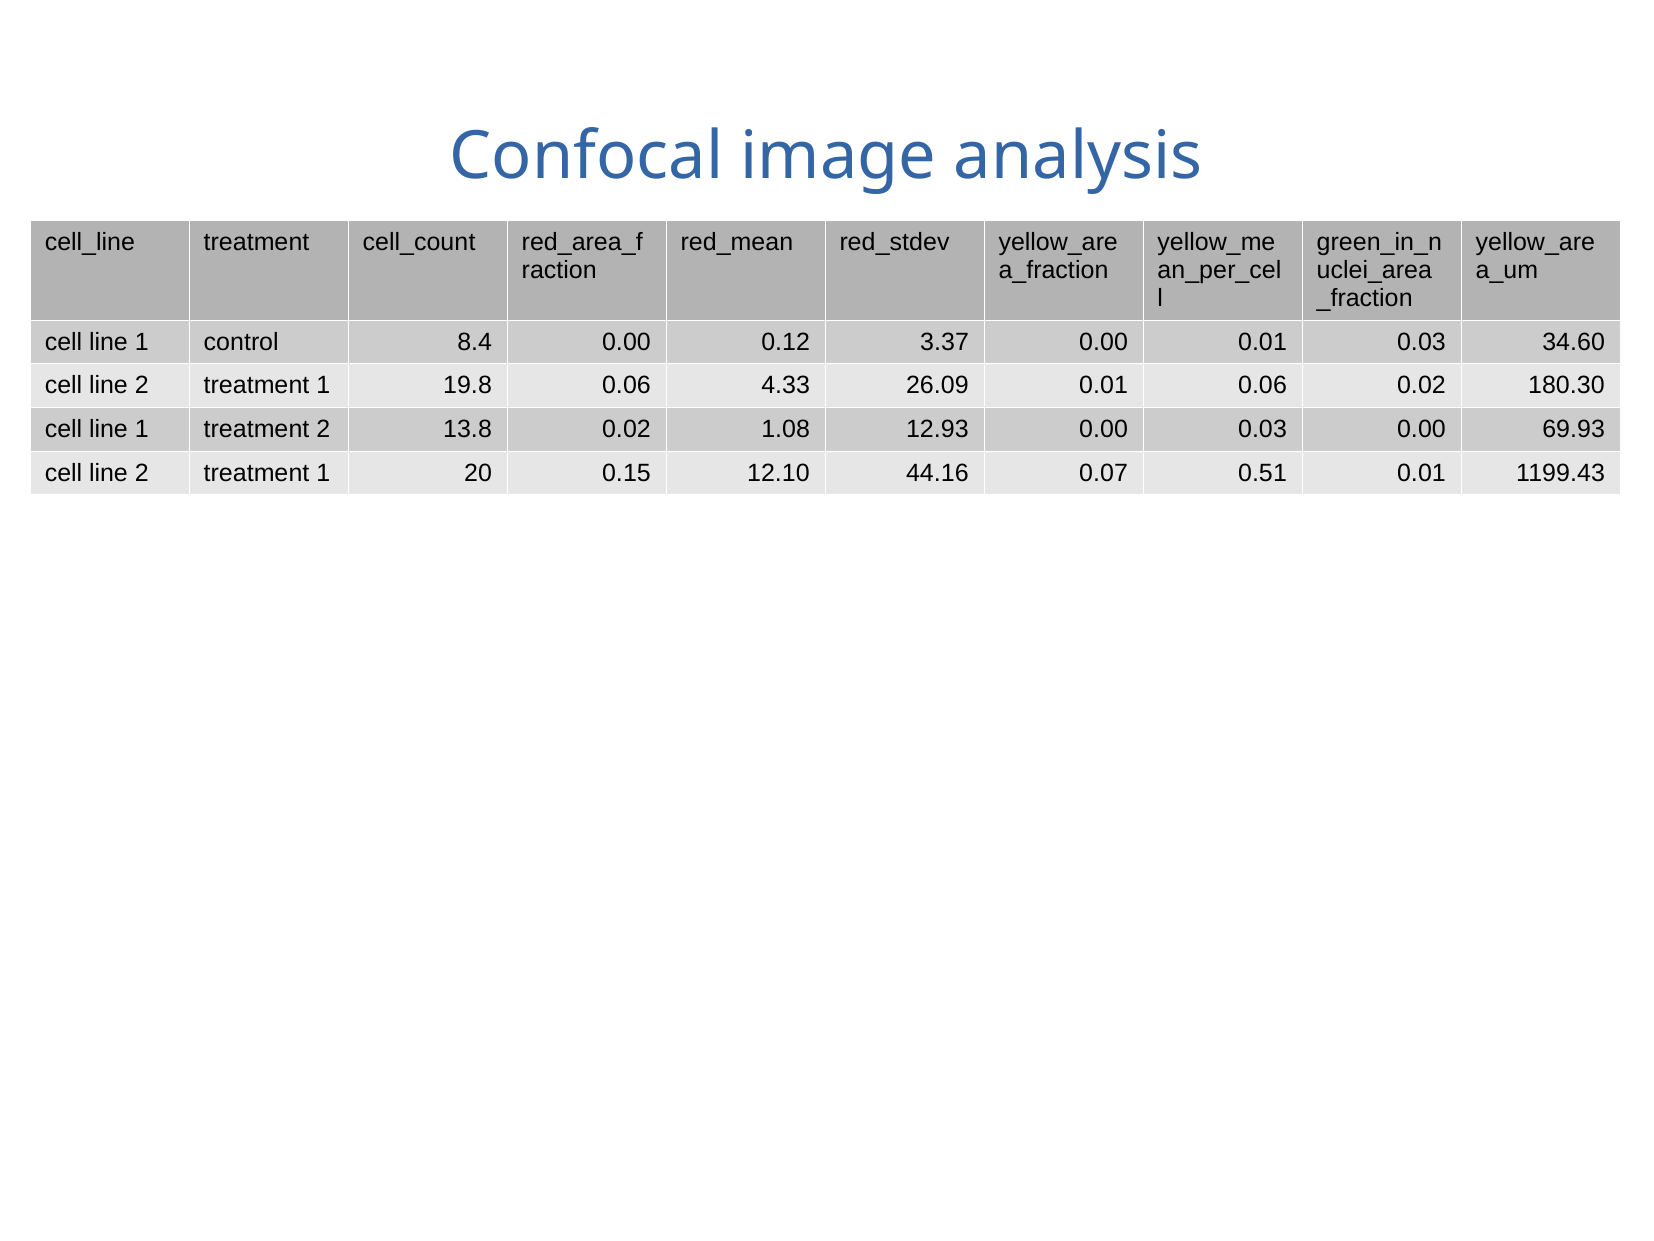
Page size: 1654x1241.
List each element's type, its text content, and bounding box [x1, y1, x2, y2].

table_cell 44.16 [826, 452, 984, 494]
table_cell 8.4 [349, 321, 507, 363]
table_cell 0.15 [508, 452, 666, 494]
table_cell control [190, 321, 348, 363]
table_cell 0.01 [1303, 452, 1461, 494]
title Confocal image analysis [82, 49, 1571, 220]
table_cell cell line 2 [31, 364, 189, 407]
table_cell 0.07 [985, 452, 1143, 494]
table_cell treatment 2 [190, 408, 348, 451]
table_cell 0.00 [985, 321, 1143, 363]
table_header green_in_nuclei_area_fraction [1303, 221, 1461, 320]
table_cell 0.00 [508, 321, 666, 363]
table_cell 0.12 [667, 321, 825, 363]
table_cell 12.10 [667, 452, 825, 494]
table_cell 13.8 [349, 408, 507, 451]
table_cell 180.30 [1462, 364, 1620, 407]
table_cell 3.37 [826, 321, 984, 363]
table_cell treatment 1 [190, 452, 348, 494]
table_header cell_line [31, 221, 189, 320]
table_cell 0.06 [508, 364, 666, 407]
table_cell 0.03 [1303, 321, 1461, 363]
table_header yellow_area_um [1462, 221, 1620, 320]
table_cell 0.00 [985, 408, 1143, 451]
table_header red_stdev [826, 221, 984, 320]
table_cell 0.01 [1144, 321, 1302, 363]
table_header yellow_mean_per_cell [1144, 221, 1302, 320]
table_cell cell line 1 [31, 408, 189, 451]
table_header red_mean [667, 221, 825, 320]
table_cell 0.00 [1303, 408, 1461, 451]
table_cell 1199.43 [1462, 452, 1620, 494]
table_cell cell line 1 [31, 321, 189, 363]
table_cell 4.33 [667, 364, 825, 407]
table_cell 20 [349, 452, 507, 494]
table_cell 69.93 [1462, 408, 1620, 451]
table_header cell_count [349, 221, 507, 320]
table_header yellow_area_fraction [985, 221, 1143, 320]
table_cell 19.8 [349, 364, 507, 407]
table_cell 0.02 [508, 408, 666, 451]
table_cell cell line 2 [31, 452, 189, 494]
table_cell treatment 1 [190, 364, 348, 407]
table_header treatment [190, 221, 348, 320]
table_cell 12.93 [826, 408, 984, 451]
table_cell 0.03 [1144, 408, 1302, 451]
table_cell 0.01 [985, 364, 1143, 407]
table_header red_area_fraction [508, 221, 666, 320]
table_cell 34.60 [1462, 321, 1620, 363]
table_cell 0.06 [1144, 364, 1302, 407]
table_cell 0.51 [1144, 452, 1302, 494]
table_cell 0.02 [1303, 364, 1461, 407]
table_cell 26.09 [826, 364, 984, 407]
table_cell 1.08 [667, 408, 825, 451]
